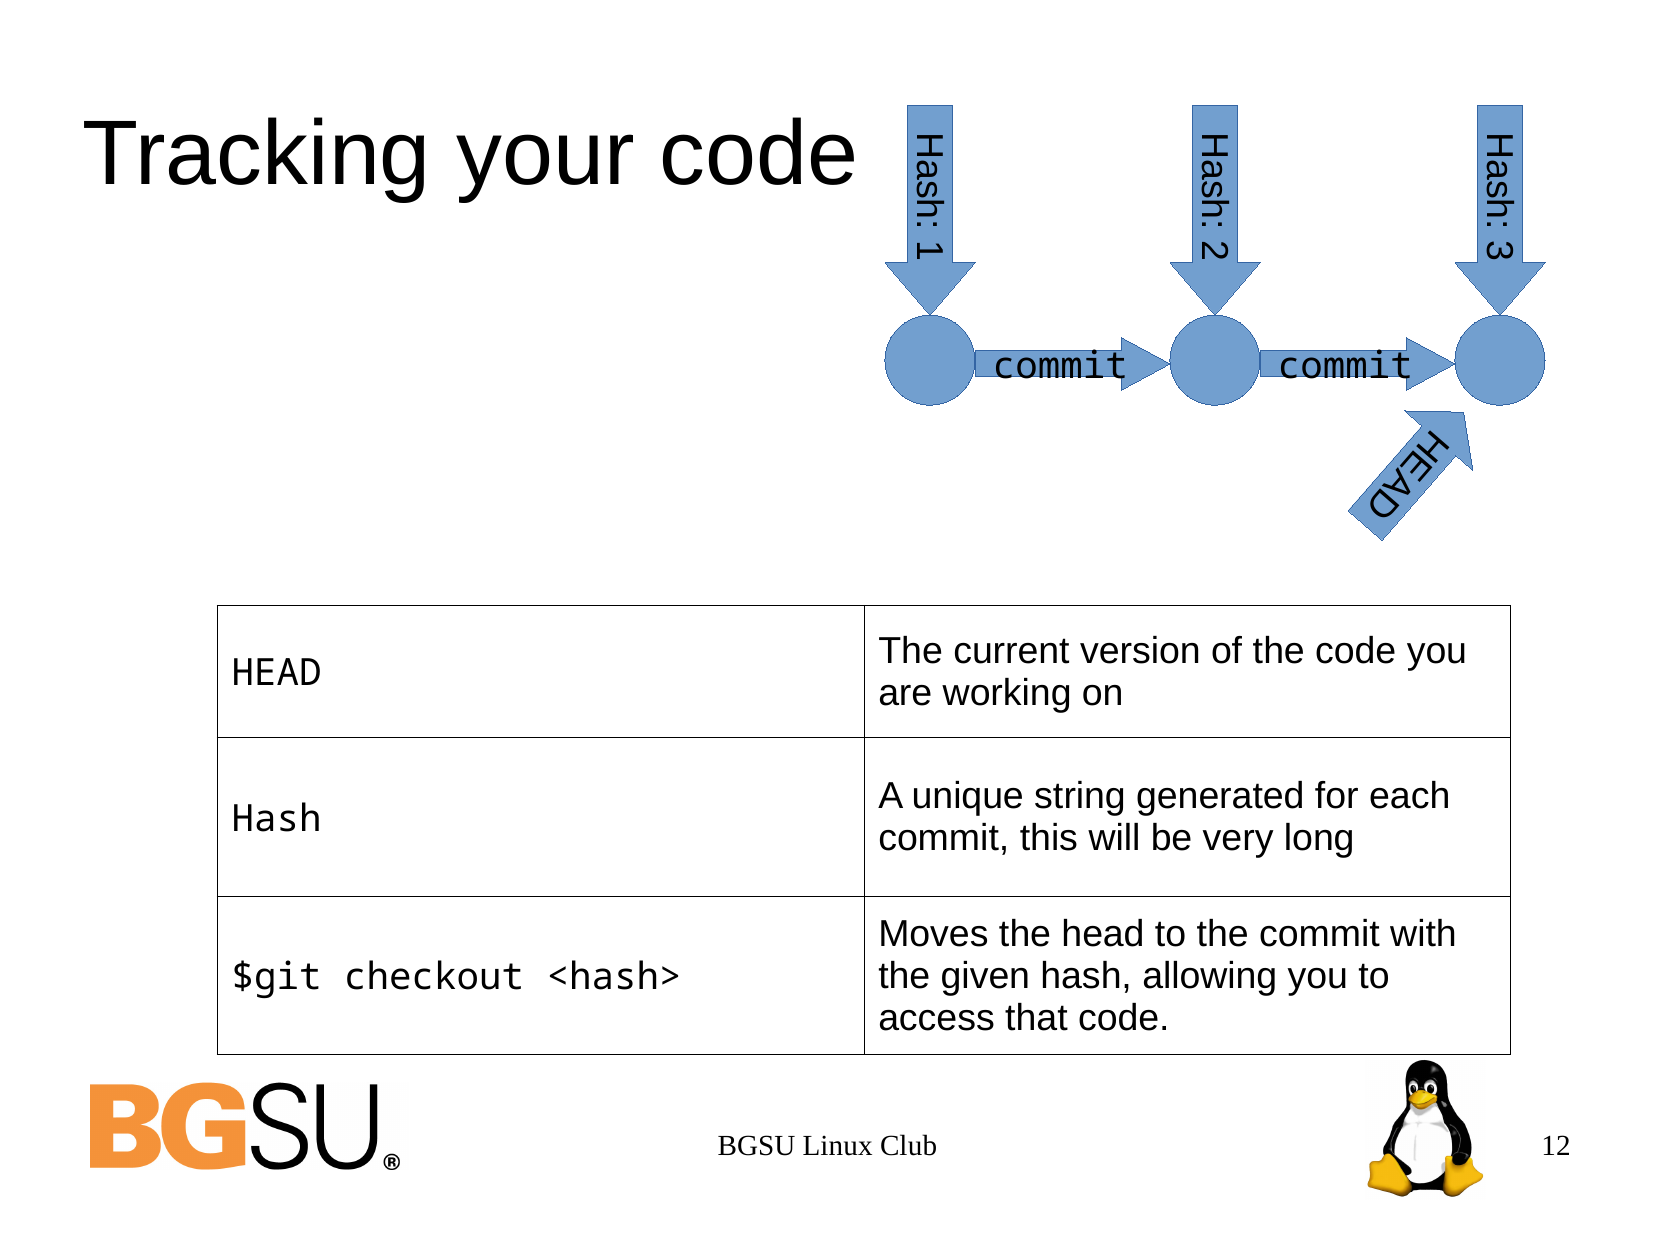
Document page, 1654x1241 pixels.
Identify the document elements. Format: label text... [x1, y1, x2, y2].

table_cell $git checkout <hash> [218, 897, 864, 1054]
text_box [884, 315, 975, 406]
text_box commit [975, 337, 1171, 391]
text_box commit [1020, 360, 1032, 376]
text_box Hash: 3 [1455, 105, 1546, 316]
table_cell Moves the head to the commit with the given hash, allowing you to access that code. [865, 897, 1510, 1054]
text_box HEAD [1348, 410, 1473, 541]
picture [90, 1082, 409, 1171]
table_cell Hash [218, 738, 864, 896]
table_header HEAD [218, 606, 864, 737]
text_box [1454, 315, 1546, 406]
text_box commit [1305, 360, 1317, 376]
text_box commit [1260, 337, 1456, 391]
table_header The current version of the code you are working on [865, 606, 1510, 737]
picture [1365, 1057, 1486, 1201]
text_box [1169, 315, 1260, 406]
text_box Hash: 2 [1170, 105, 1261, 316]
title Tracking your code [82, 49, 1571, 257]
text_box Hash: 1 [885, 105, 976, 316]
table_cell A unique string generated for each commit, this will be very long [865, 738, 1510, 896]
